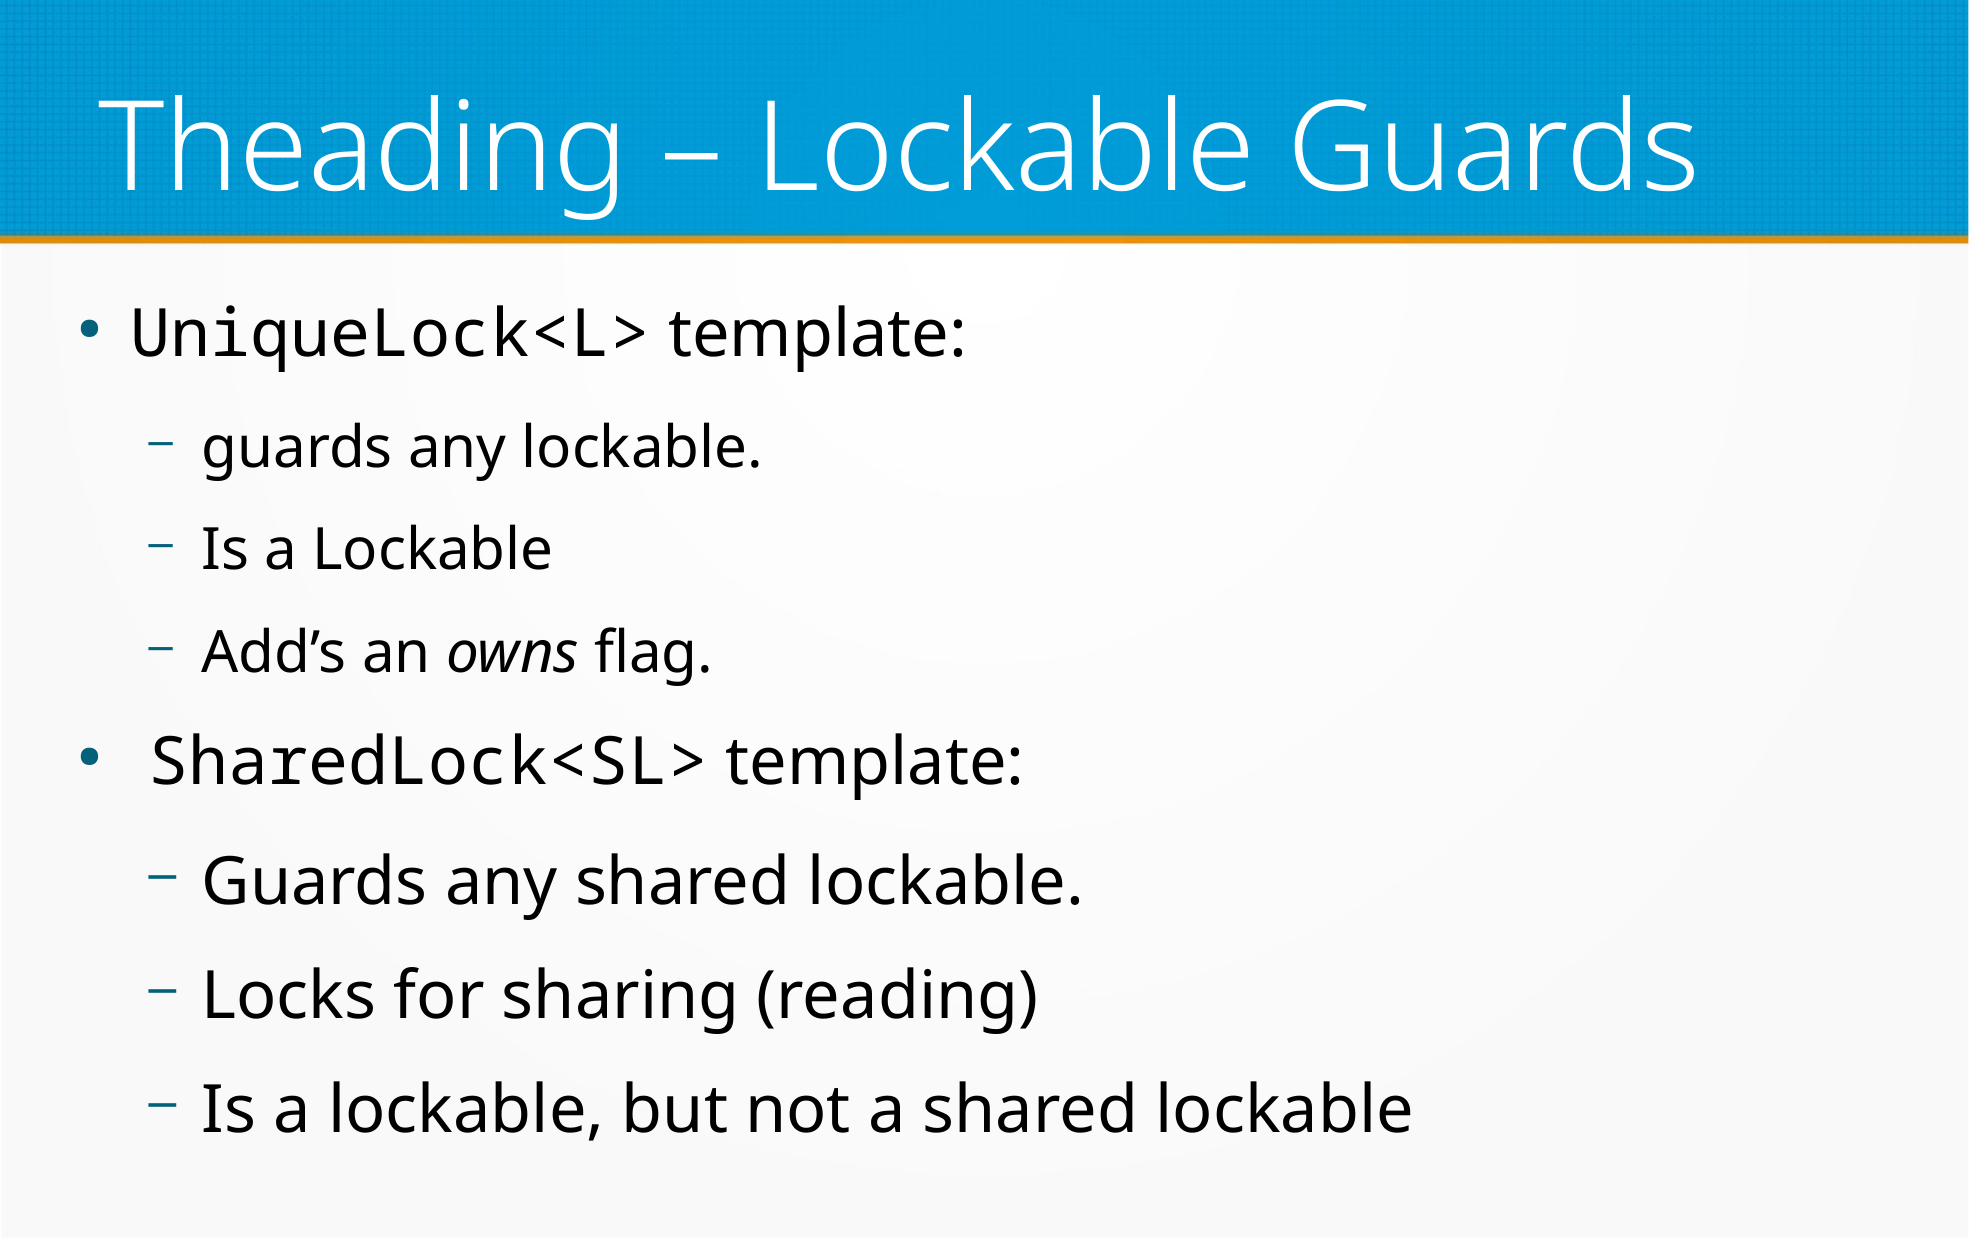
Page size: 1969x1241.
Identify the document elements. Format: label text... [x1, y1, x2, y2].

list UniqueLock<L> template: guards any lockable. Is a Lockable Add’s an owns flag. SharedLock<SL> template: Guards any shared lockable. Locks for sharing (reading) Is a lockable, but not a shared lockable [60, 285, 1822, 1186]
title Theading – Lockable Guards [98, 19, 1870, 227]
picture [0, 233, 1969, 1241]
